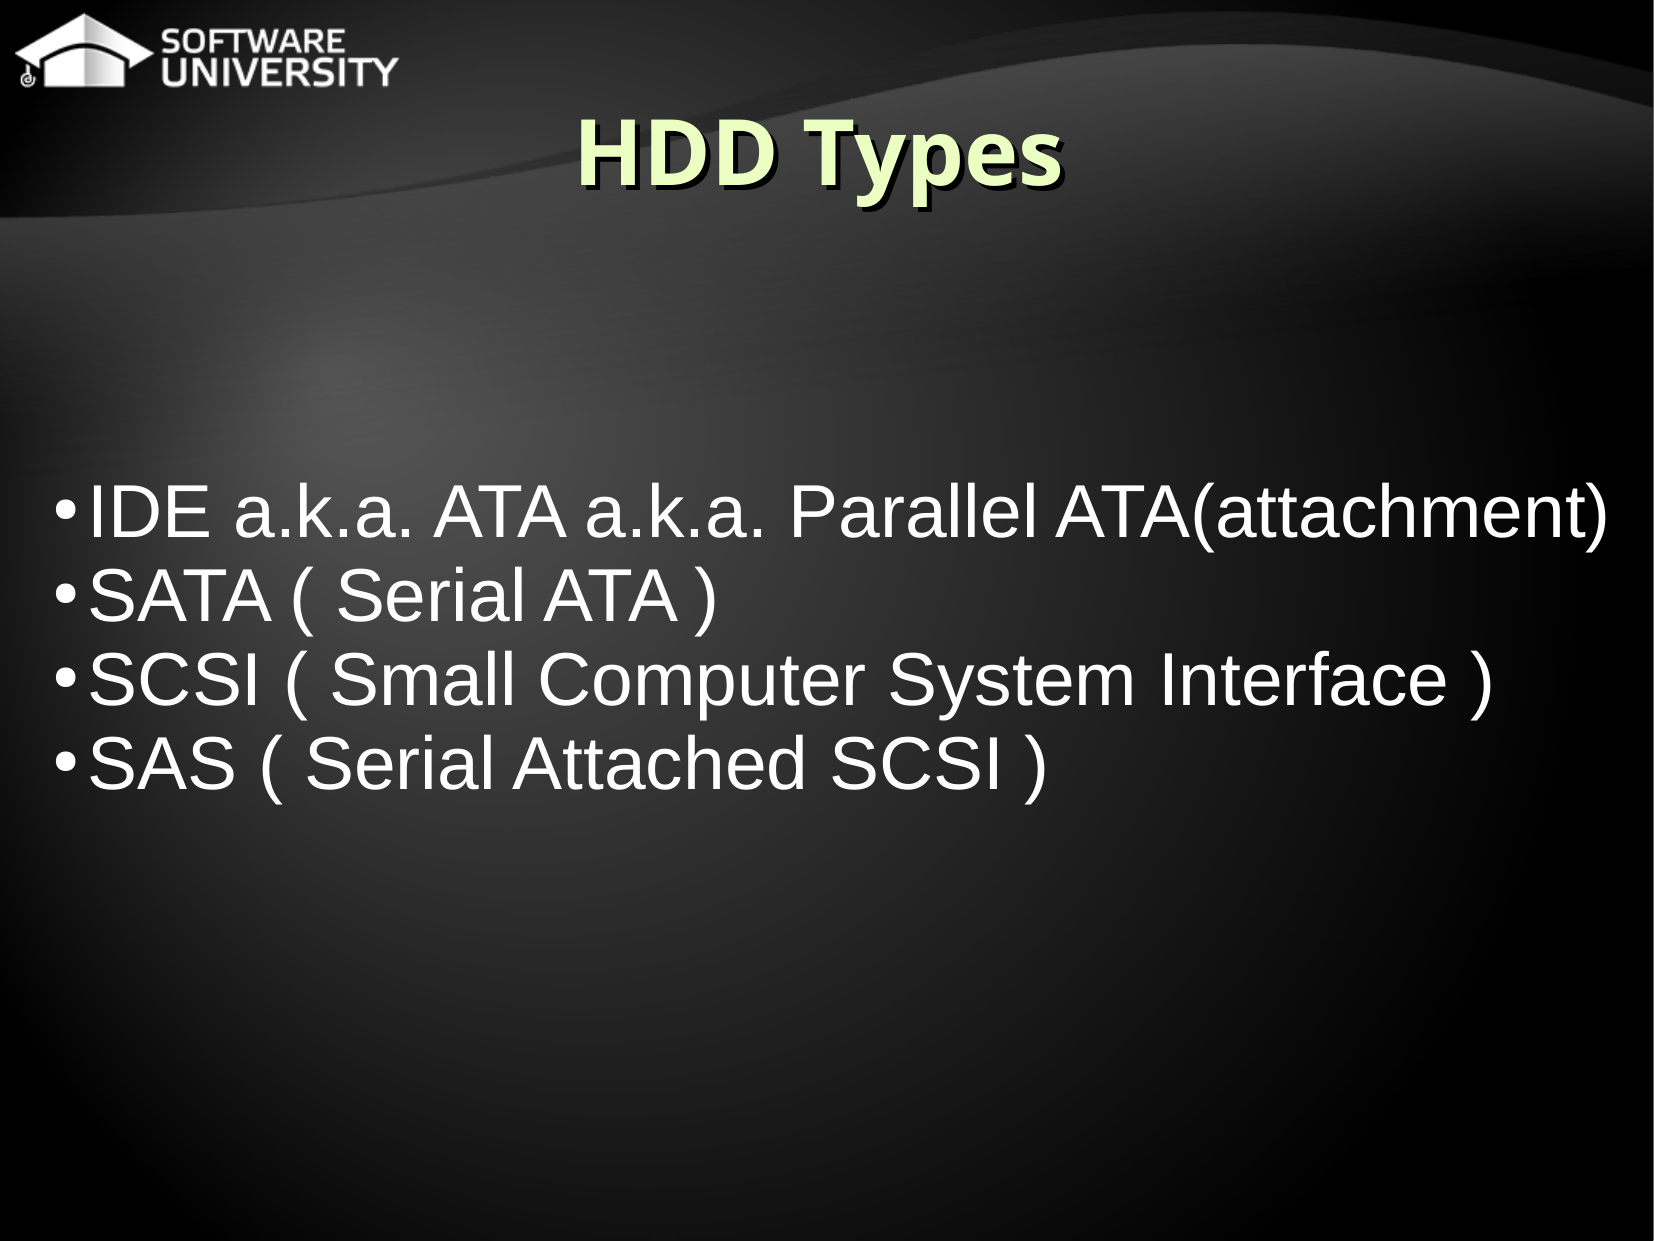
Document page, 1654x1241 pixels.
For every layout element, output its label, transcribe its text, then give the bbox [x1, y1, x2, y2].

text_box IDE a.k.a. ATA a.k.a. Parallel ATA(attachment) SATA ( Serial ATA ) SCSI ( Small Computer System Interface ) SAS ( Serial Attached SCSI ) [37, 462, 1628, 777]
picture [0, 0, 1654, 1241]
title HDD Types [74, 46, 1563, 254]
